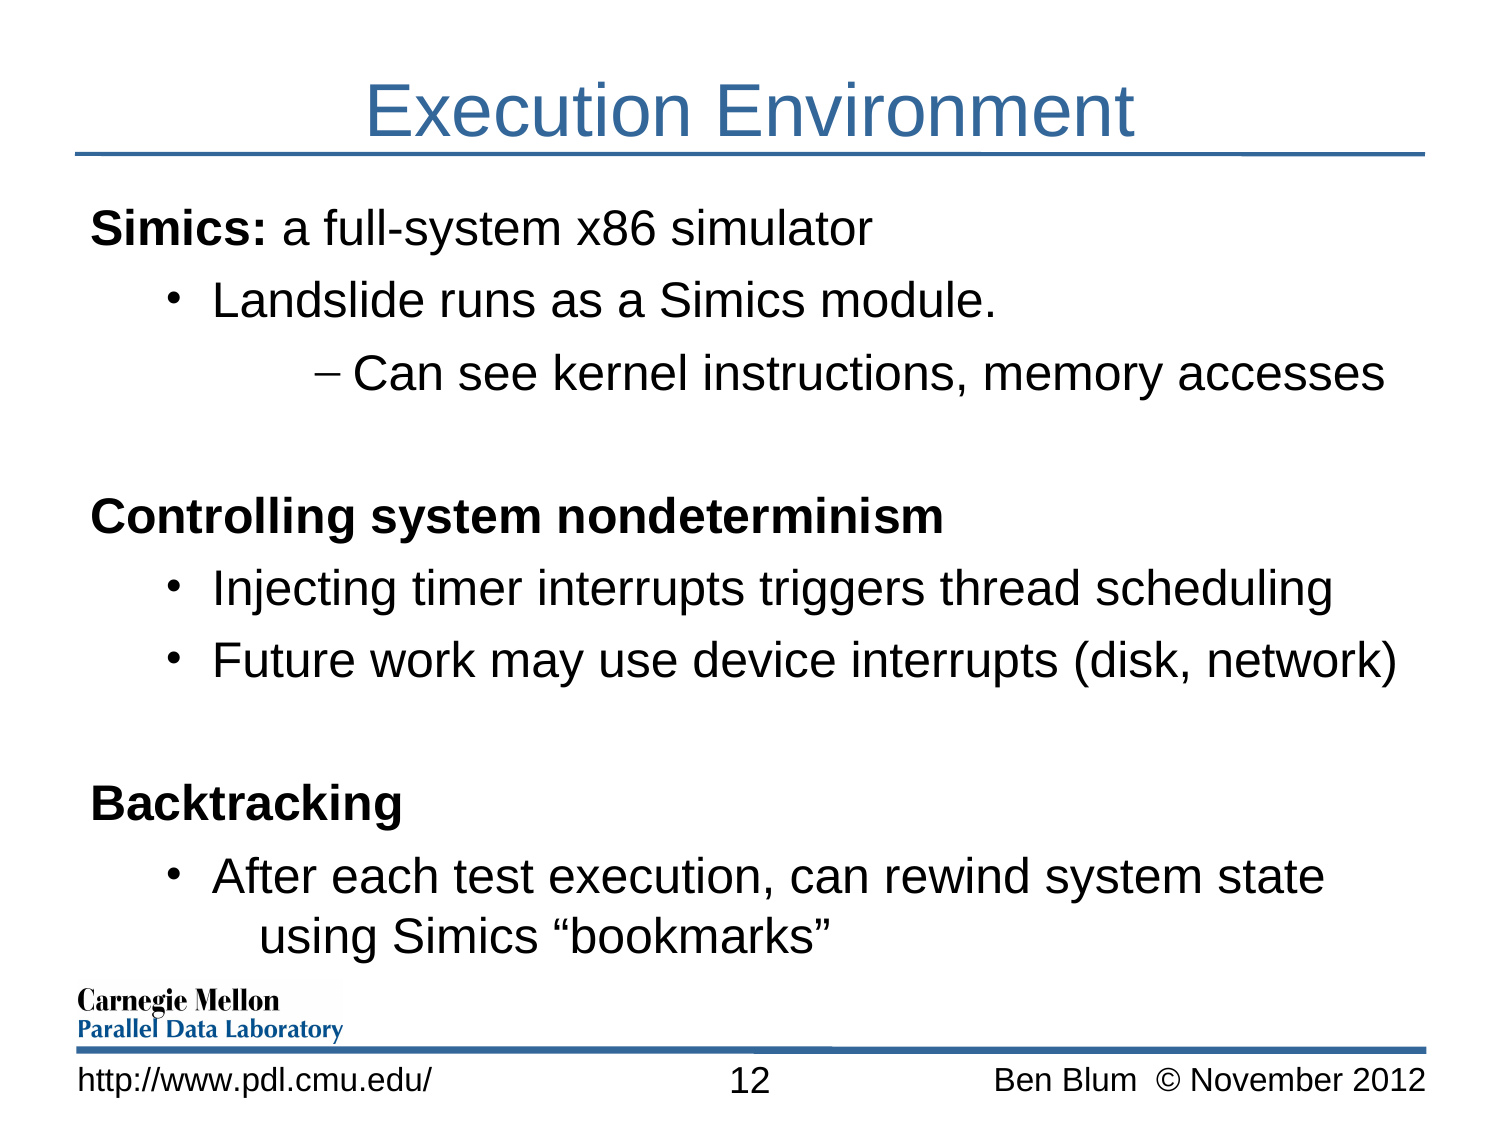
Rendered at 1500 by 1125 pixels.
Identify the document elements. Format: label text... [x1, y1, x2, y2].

list Simics: a full-system x86 simulator Landslide runs as a Simics module. Can see kernel instructions, memory accesses Controlling system nondeterminism Injecting timer interrupts triggers thread scheduling Future work may use device interrupts (disk, network) Backtracking After each test execution, can rewind system state using Simics “bookmarks” [75, 187, 1426, 972]
title Execution Environment [112, 50, 1388, 163]
picture [77, 979, 343, 1044]
